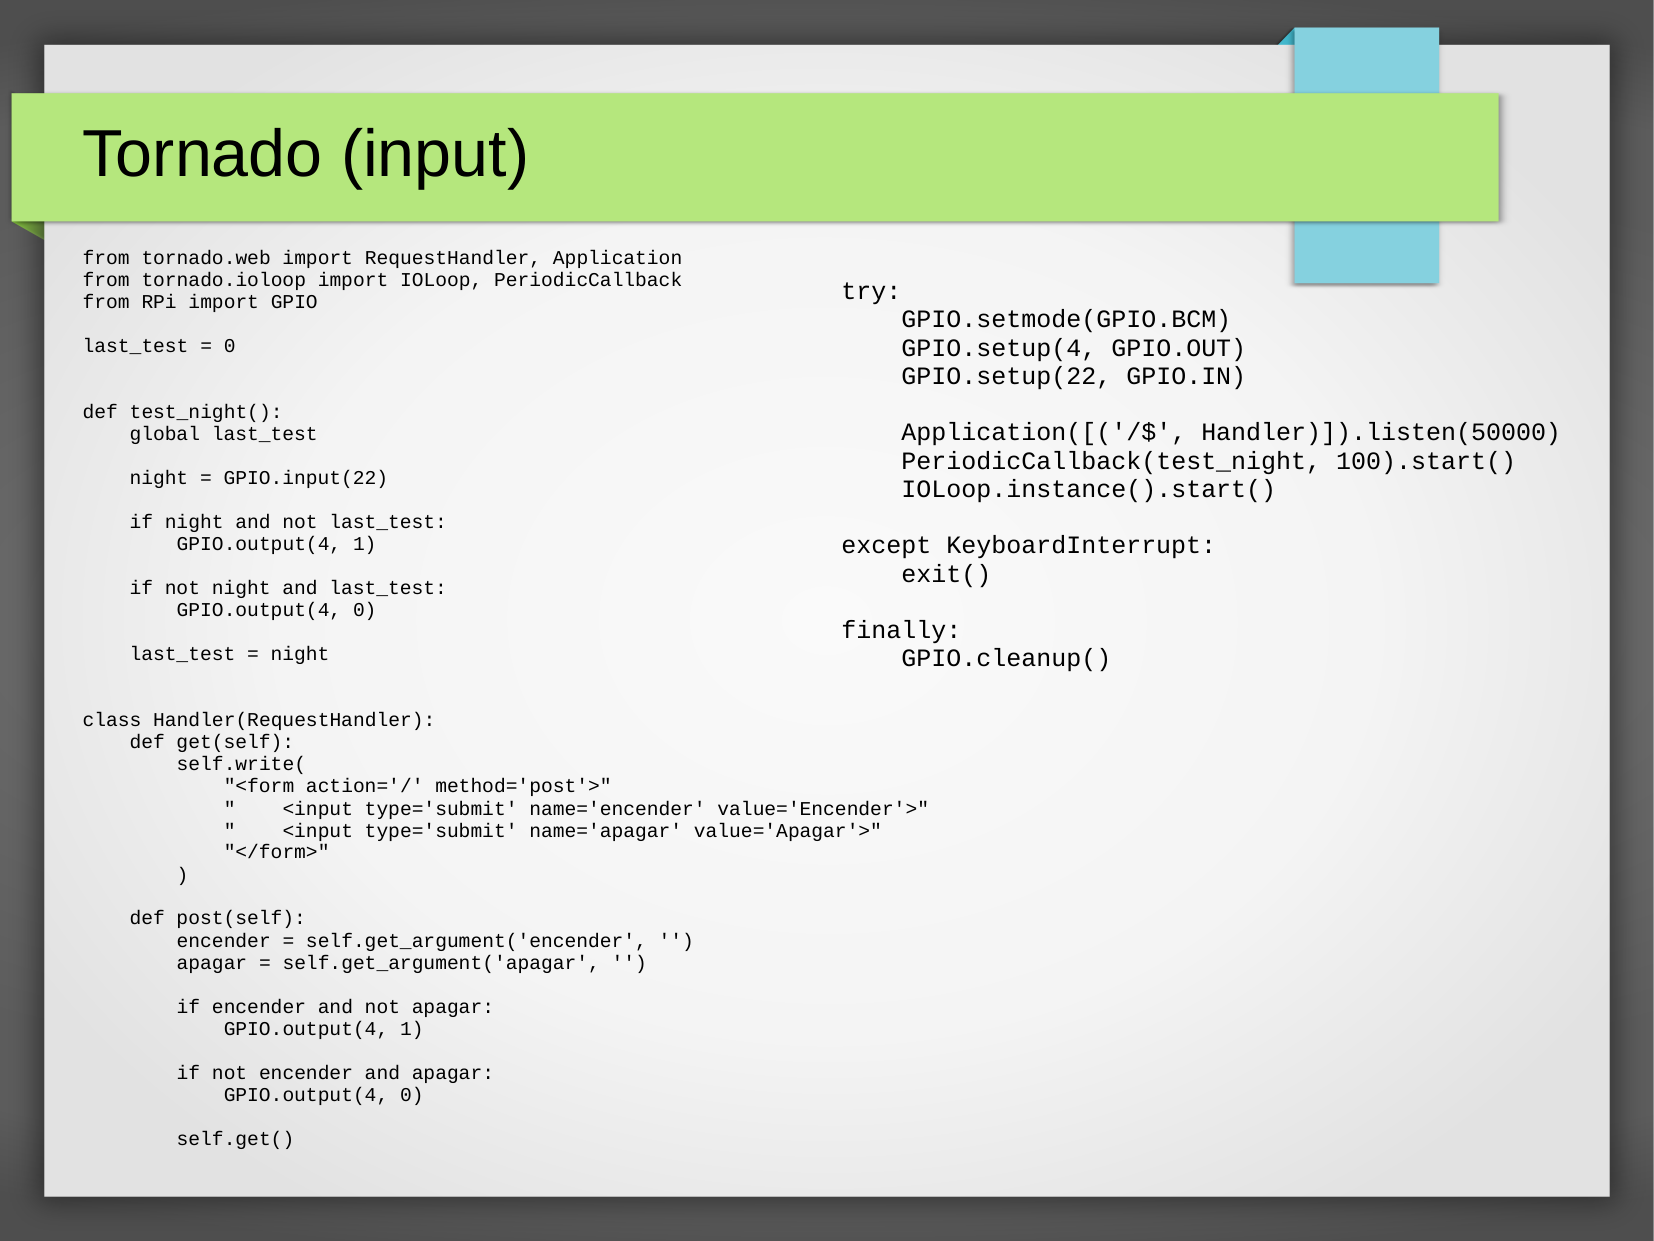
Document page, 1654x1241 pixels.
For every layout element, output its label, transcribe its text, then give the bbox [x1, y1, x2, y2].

picture [0, 0, 1654, 1241]
text_box try: GPIO.setmode(GPIO.BCM) GPIO.setup(4, GPIO.OUT) GPIO.setup(22, GPIO.IN) Application([('/$', Handler)]).listen(50000) PeriodicCallback(test_night, 100).start() IOLoop.instance().start() except KeyboardInterrupt: exit() finally: GPIO.cleanup() [826, 271, 1583, 721]
list from tornado.web import RequestHandler, Application from tornado.ioloop import IOLoop, PeriodicCallback from RPi import GPIO last_test = 0 def test_night(): global last_test night = GPIO.input(22) if night and not last_test: GPIO.output(4, 1) if not night and last_test: GPIO.output(4, 0) last_test = night class Handler(RequestHandler): def get(self): self.write( "<form action='/' method='post'>" " <input type='submit' name='encender' value='Encender'>" " <input type='submit' name='apagar' value='Apagar'>" "</form>" ) def post(self): encender = self.get_argument('encender', '') apagar = self.get_argument('apagar', '') if encender and not apagar: GPIO.output(4, 1) if not encender and apagar: GPIO.output(4, 0) self.get() [82, 248, 1571, 1182]
title Tornado (input) [82, 94, 1264, 213]
